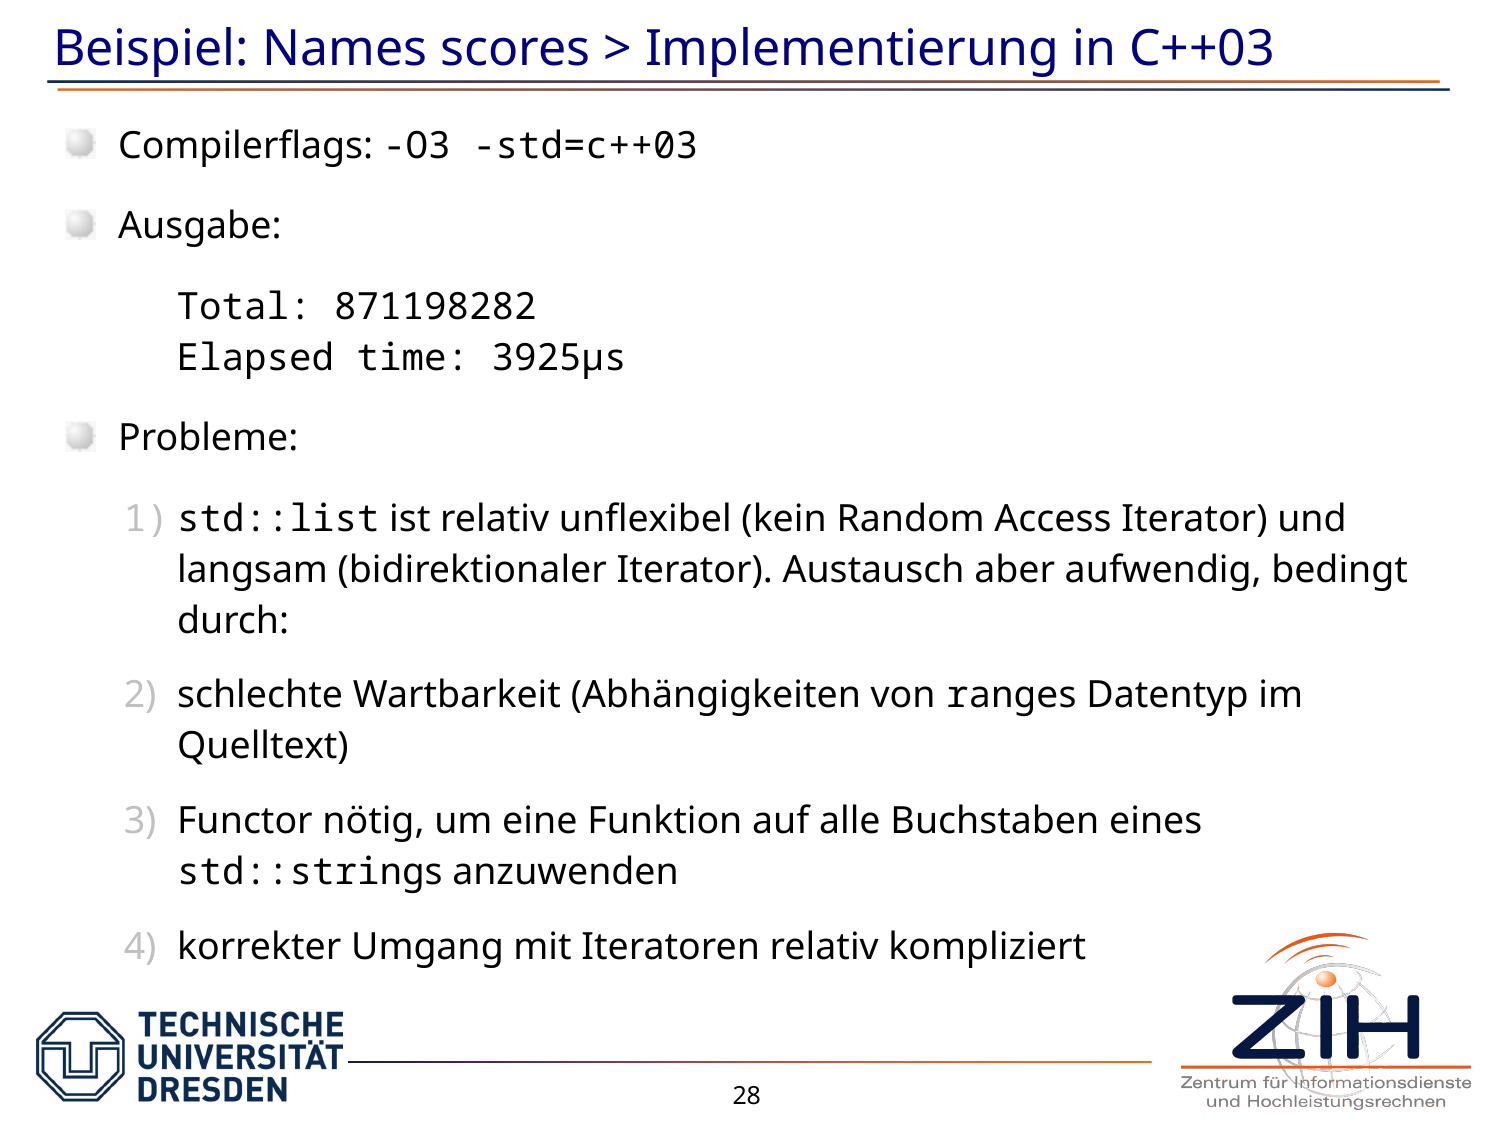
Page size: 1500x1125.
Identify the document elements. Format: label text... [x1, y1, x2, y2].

picture [35, 1011, 343, 1102]
list Compilerflags: -O3 -std=c++03 Ausgabe: Total: 871198282 Elapsed time: 3925µs Probleme: std::list ist relativ unflexibel (kein Random Access Iterator) und langsam (bidirektionaler Iterator). Austausch aber aufwendig, bedingt durch: schlechte Wartbarkeit (Abhängigkeiten von ranges Datentyp im Quelltext) Functor nötig, um eine Funktion auf alle Buchstaben eines std::strings anzuwenden korrekter Umgang mit Iteratoren relativ kompliziert [29, 118, 1418, 771]
picture [47, 80, 1450, 91]
title Beispiel: Names scores > Implementierung in C++03 [53, 12, 1453, 81]
picture [1181, 933, 1471, 1110]
